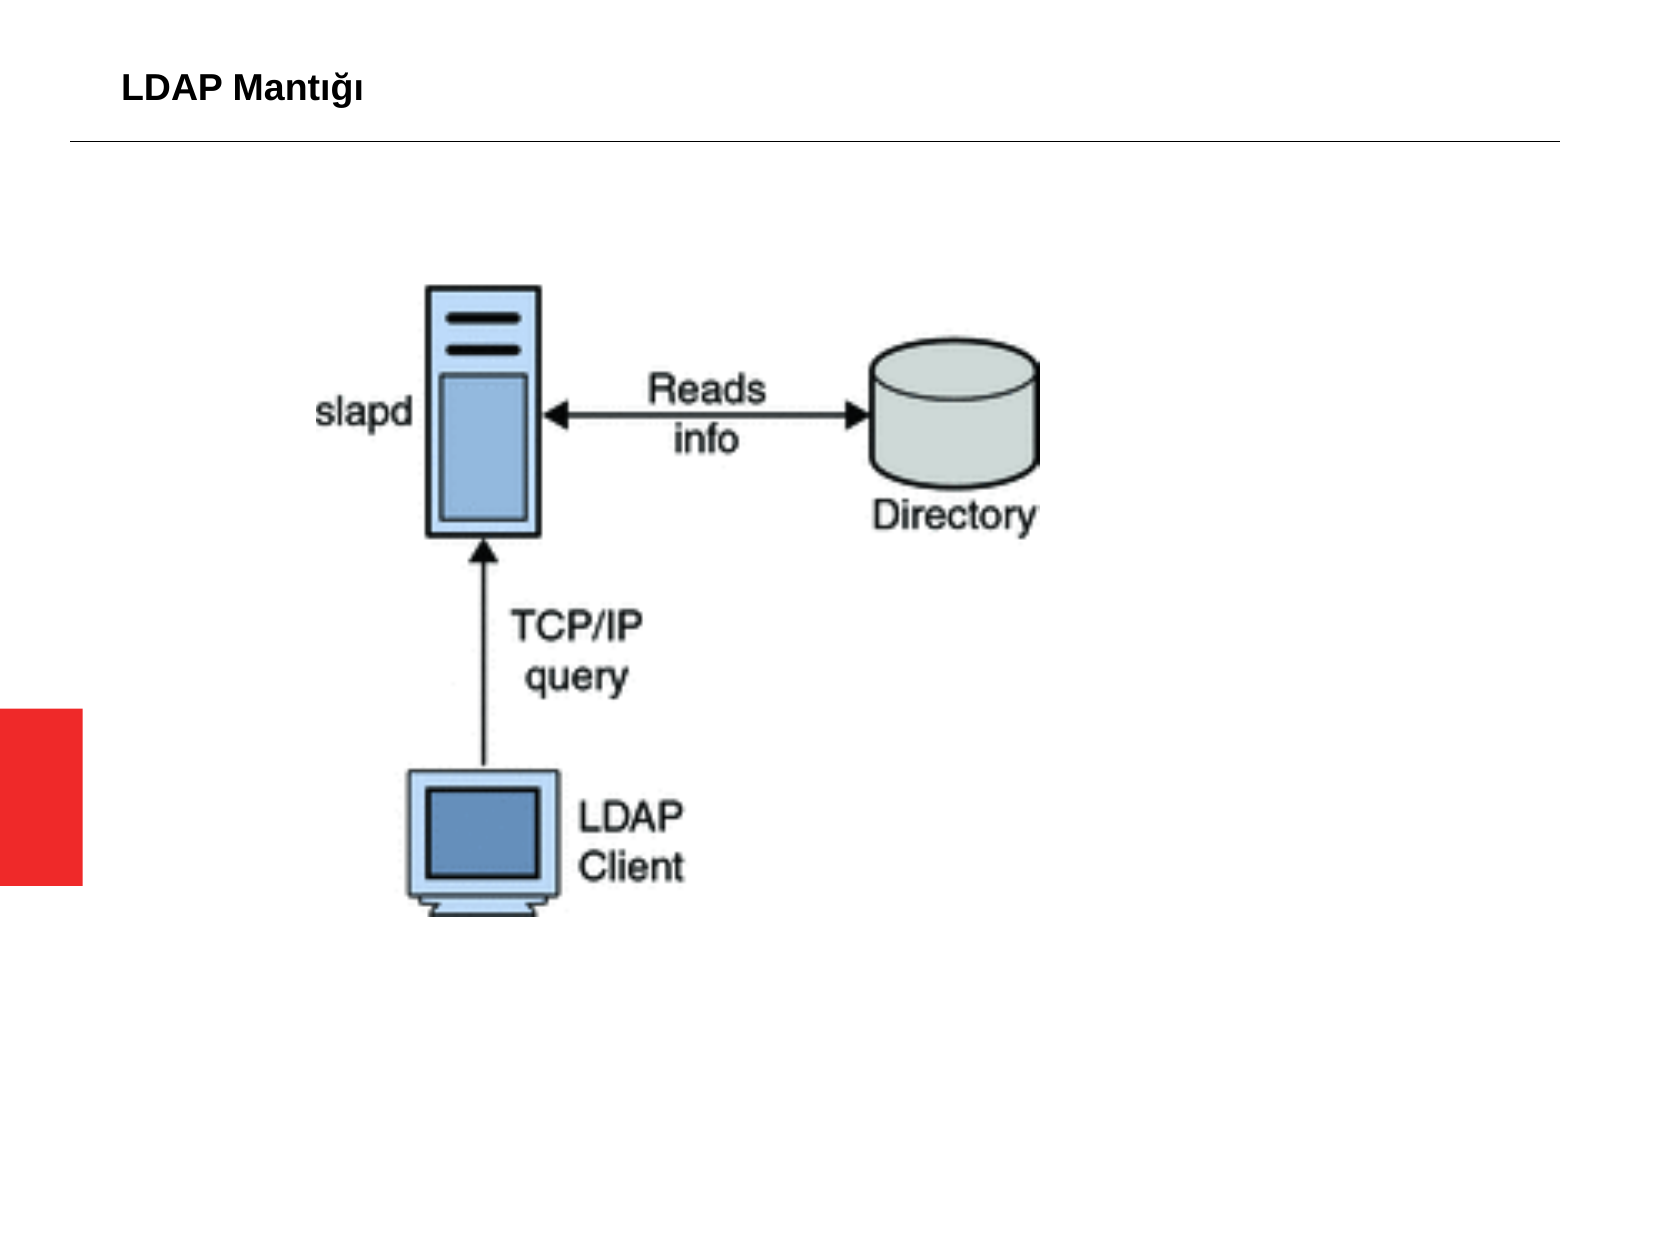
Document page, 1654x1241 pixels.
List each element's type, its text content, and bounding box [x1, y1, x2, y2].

text_box LDAP Mantığı [106, 59, 1536, 116]
picture [316, 283, 1040, 917]
